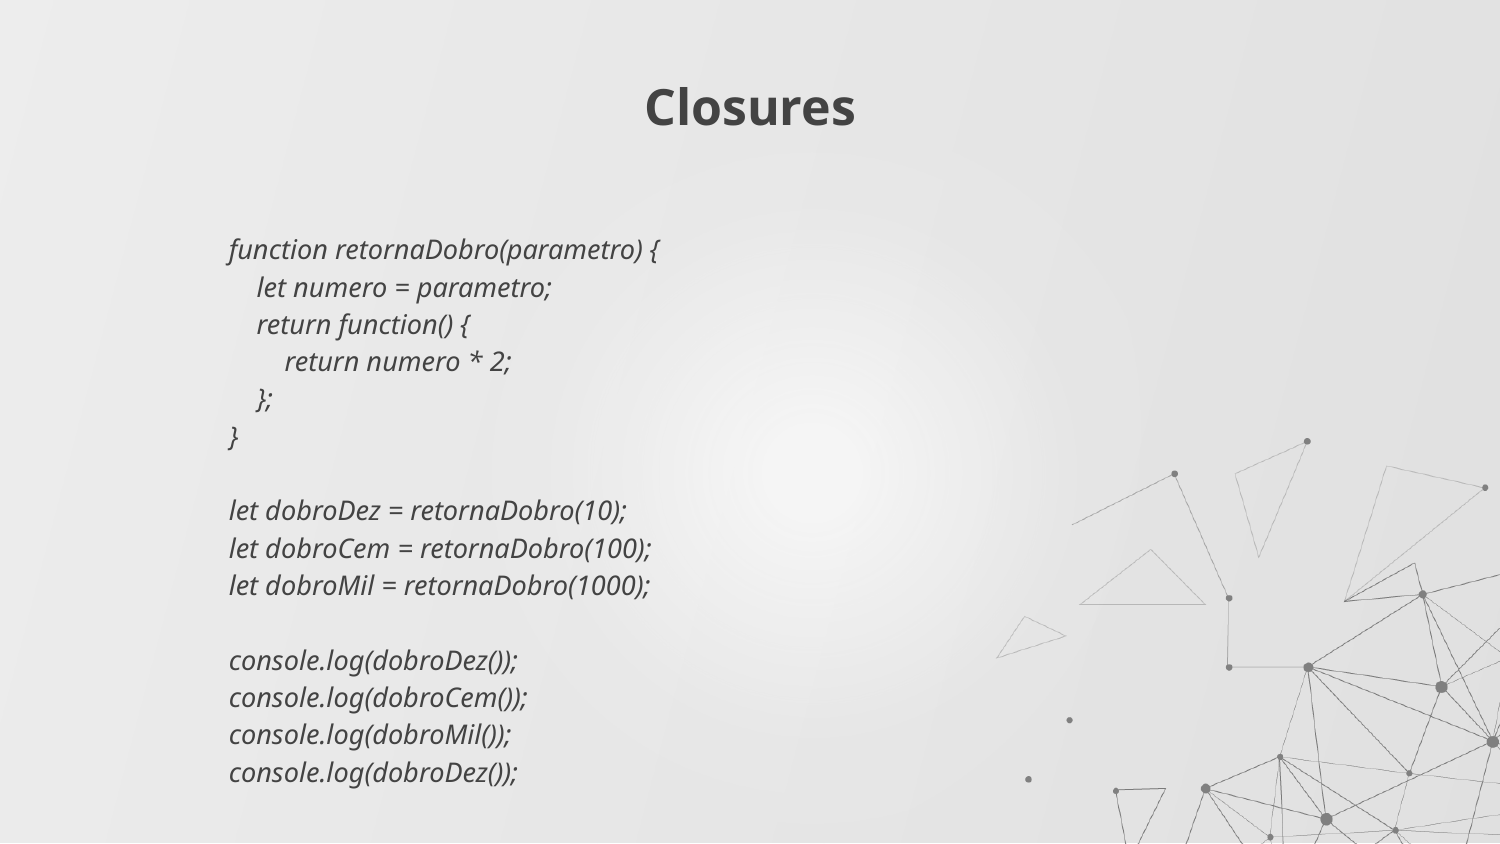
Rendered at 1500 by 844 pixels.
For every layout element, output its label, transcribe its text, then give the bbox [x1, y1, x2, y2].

title Closures [60, 60, 1441, 216]
picture [0, 0, 1500, 844]
list function retornaDobro(parametro) { let numero = parametro; return function() { return numero * 2; }; } let dobroDez = retornaDobro(10); let dobroCem = retornaDobro(100); let dobroMil = retornaDobro(1000); console.log(dobroDez()); console.log(dobroCem()); console.log(dobroMil()); console.log(dobroDez()); [142, 216, 1278, 455]
